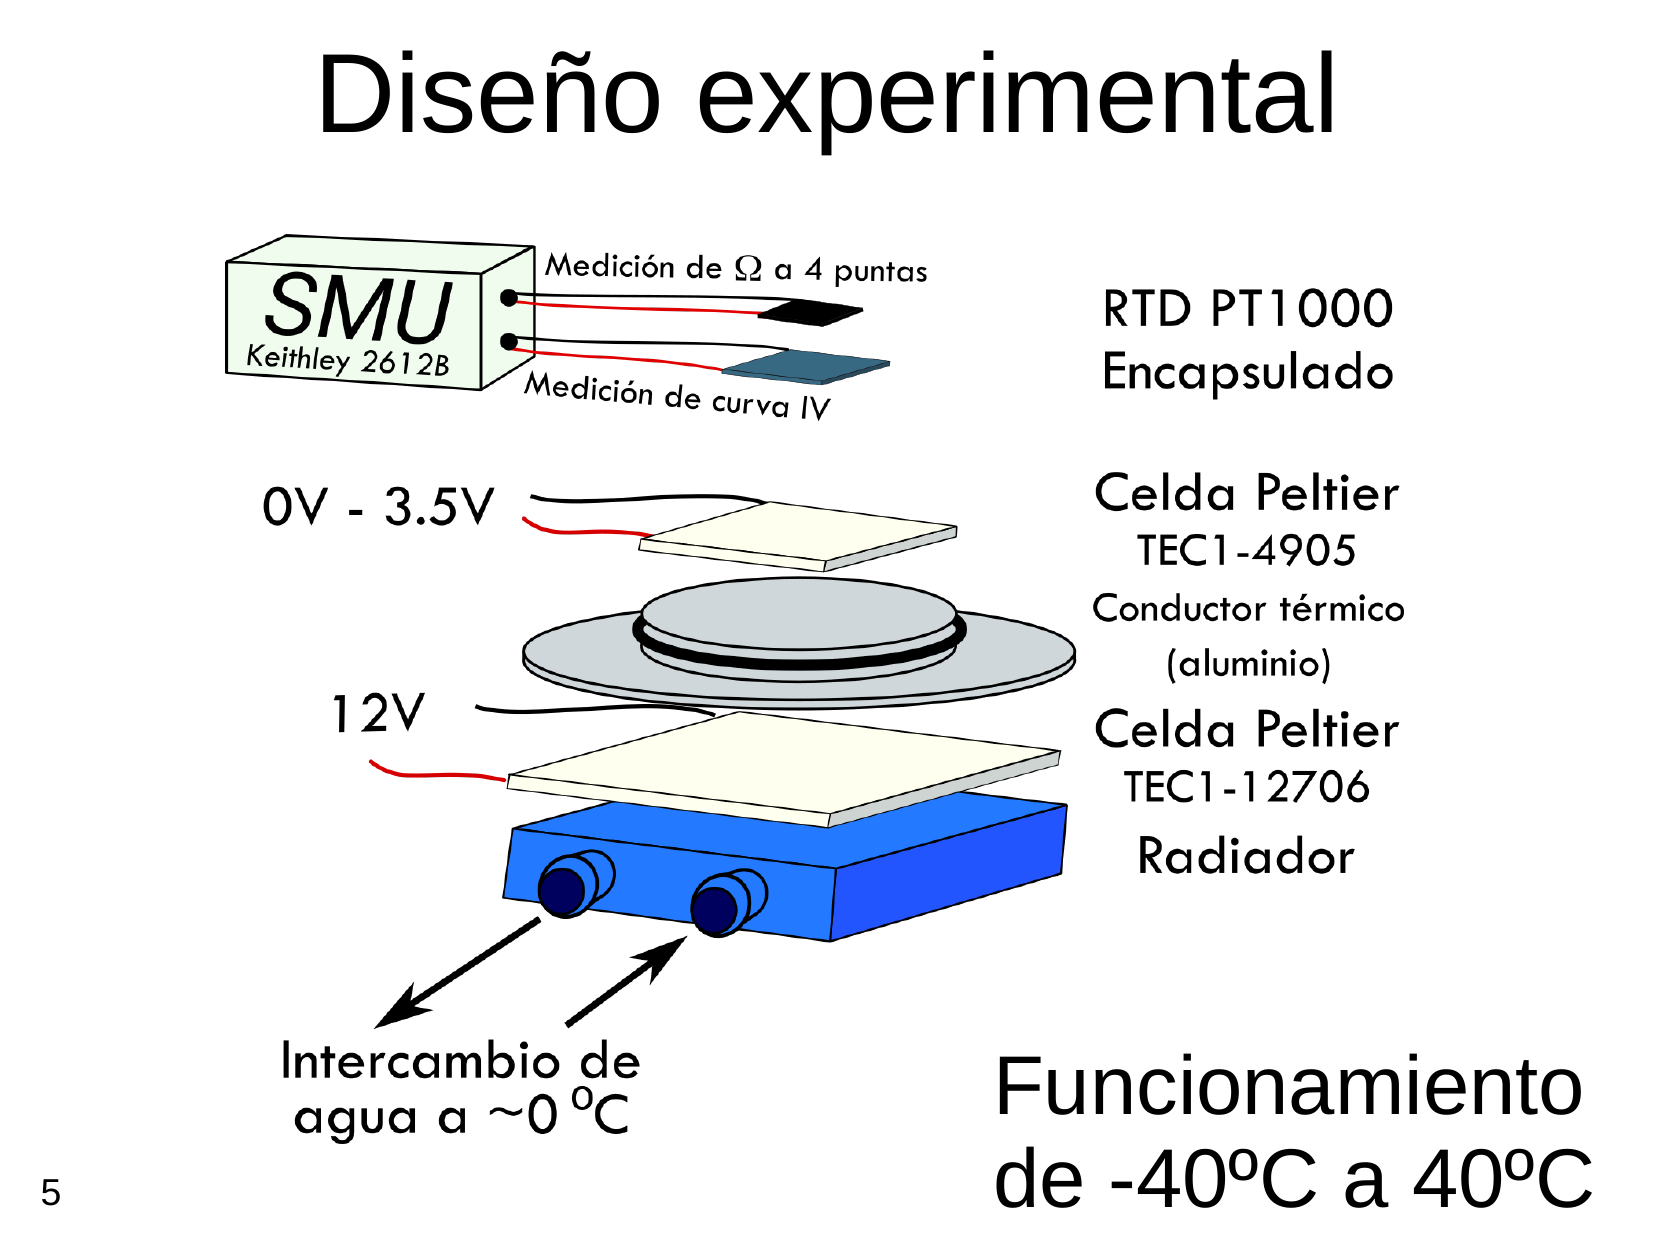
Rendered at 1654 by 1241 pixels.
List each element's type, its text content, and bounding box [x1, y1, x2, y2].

text_box <number> [25, 1163, 685, 1225]
picture [225, 234, 1404, 1144]
text_box Funcionamiento de -40ºC a 40ºC [943, 1031, 1611, 1233]
text_box Diseño experimental [82, 0, 1571, 192]
